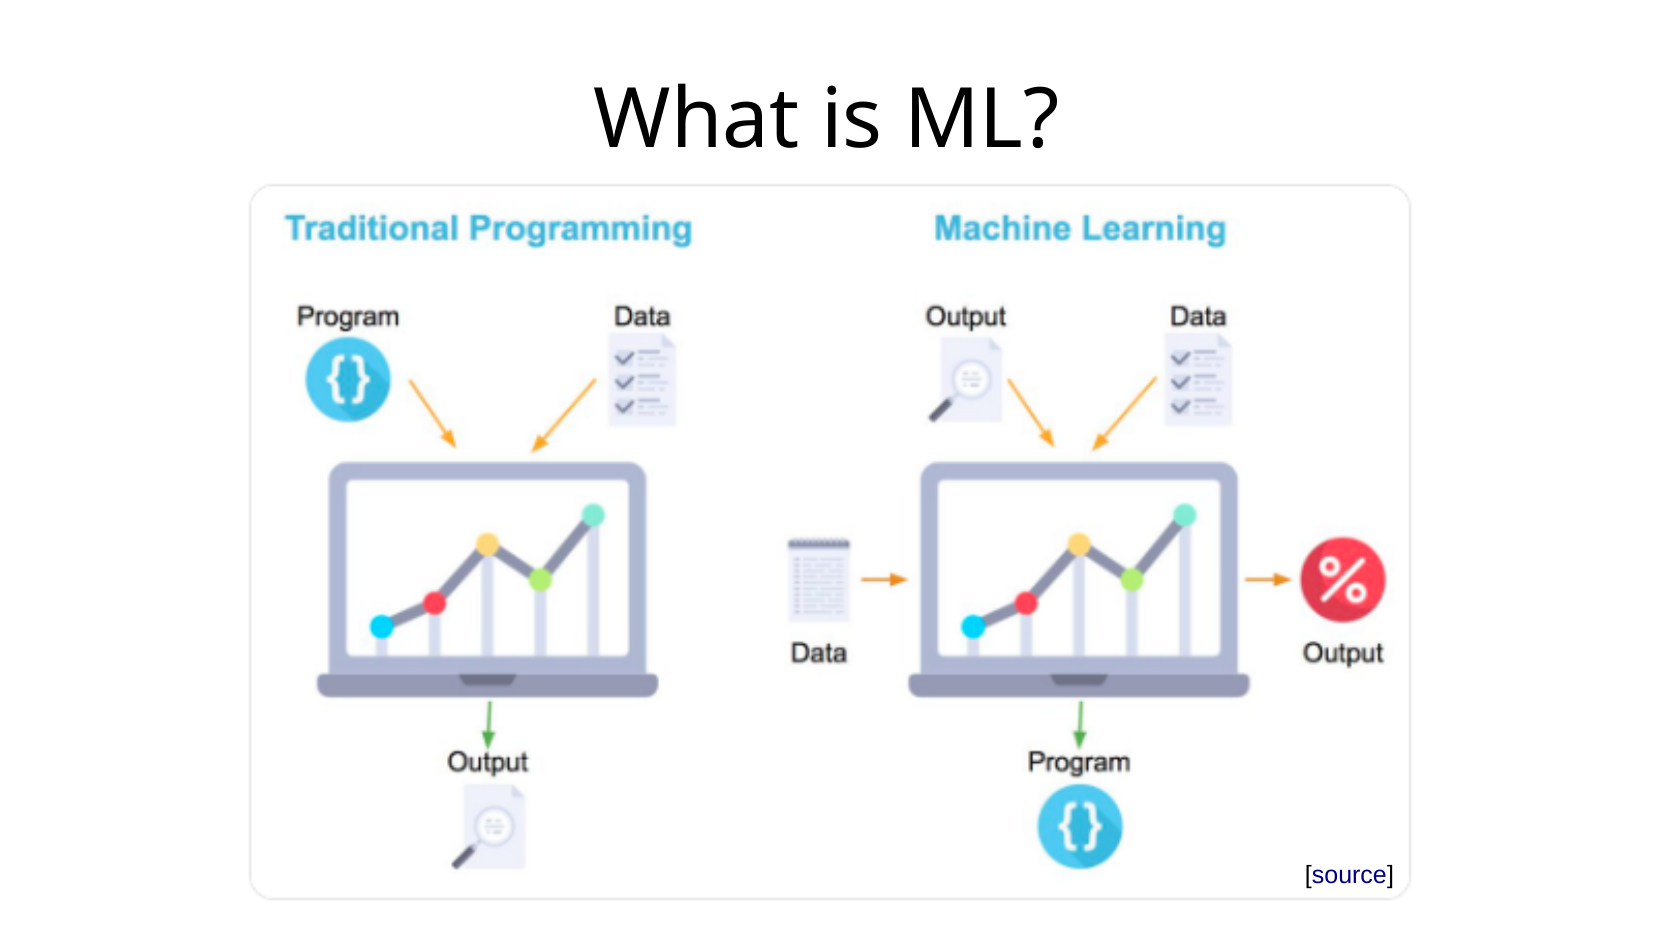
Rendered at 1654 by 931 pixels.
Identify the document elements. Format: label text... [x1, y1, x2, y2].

text_box [source] [1290, 853, 1456, 911]
picture [229, 164, 1424, 911]
title What is ML? [82, 37, 1571, 193]
